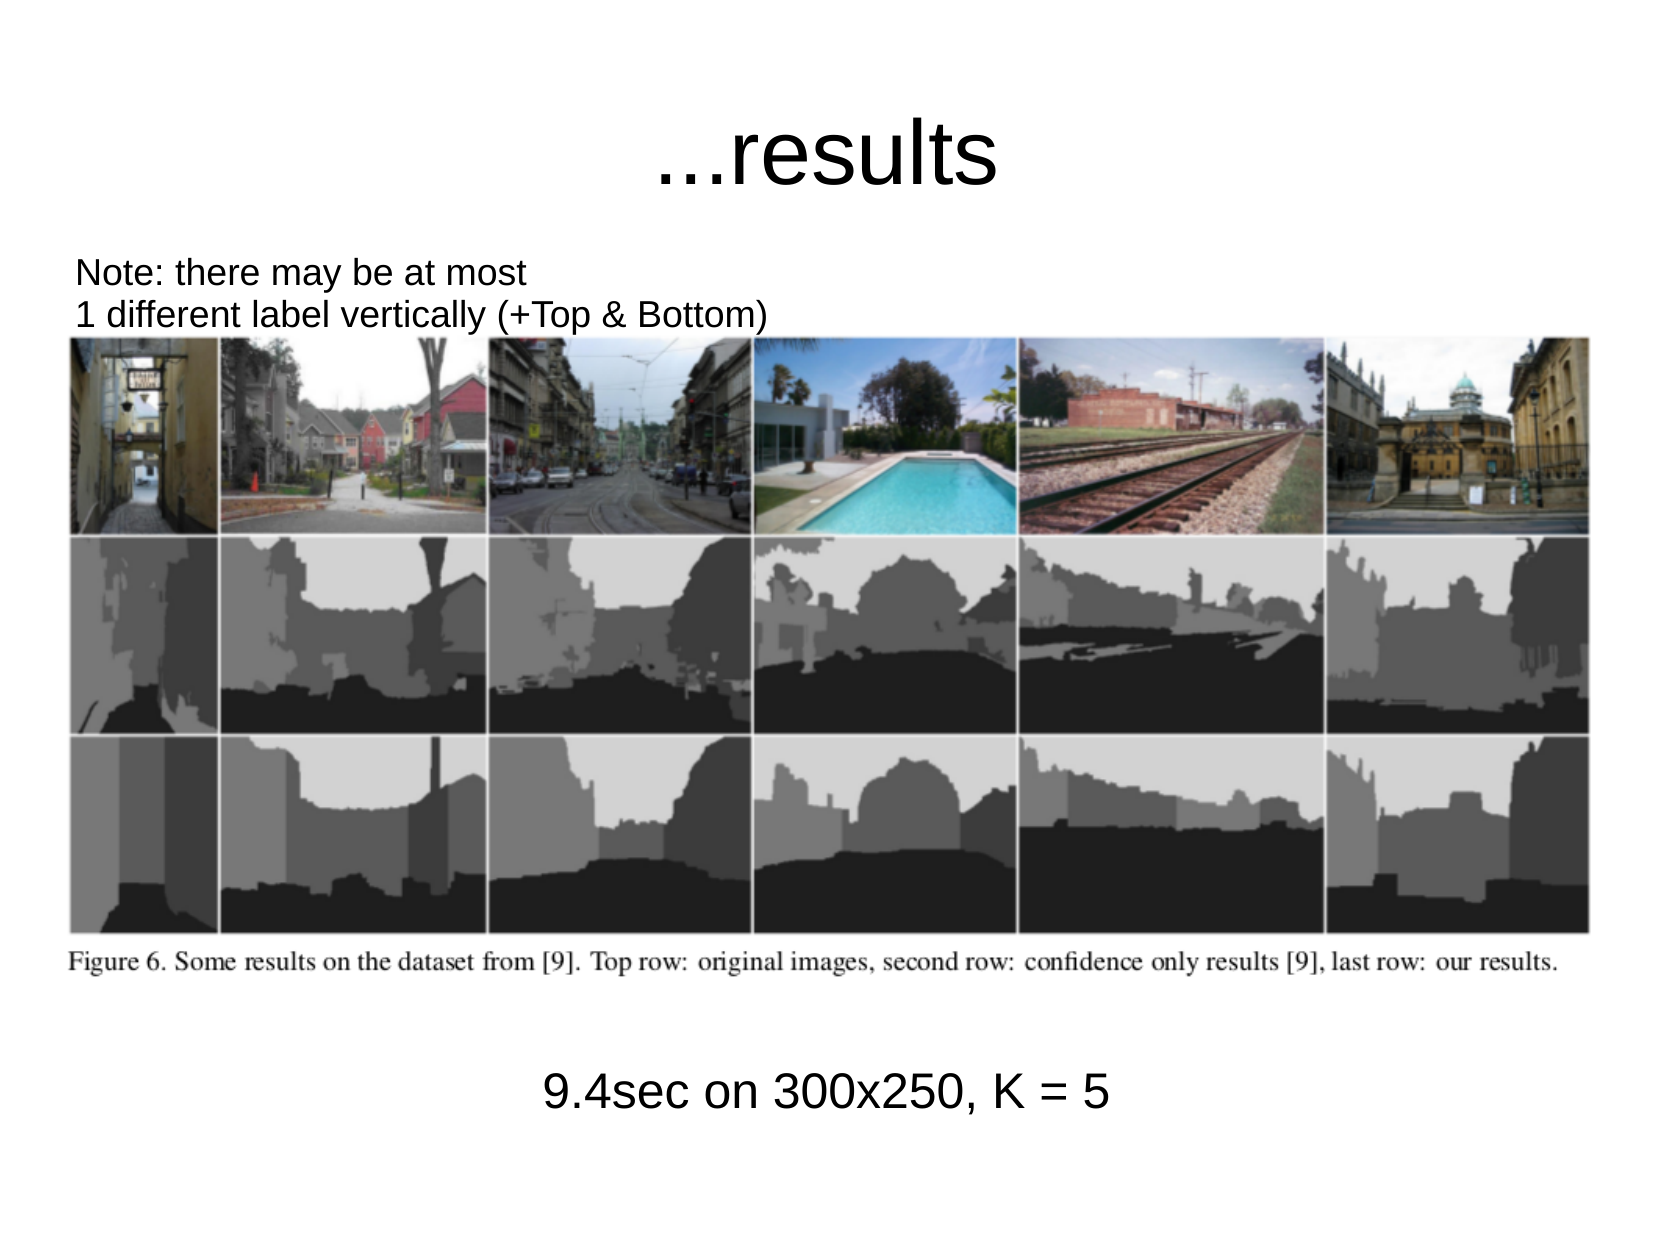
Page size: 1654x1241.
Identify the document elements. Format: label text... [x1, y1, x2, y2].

text_box 9.4sec on 300x250, K = 5 [196, 1056, 1457, 1127]
picture [48, 309, 1605, 1001]
text_box Note: there may be at most 1 different label vertically (+Top & Bottom) [60, 243, 920, 343]
title ...results [82, 49, 1571, 257]
